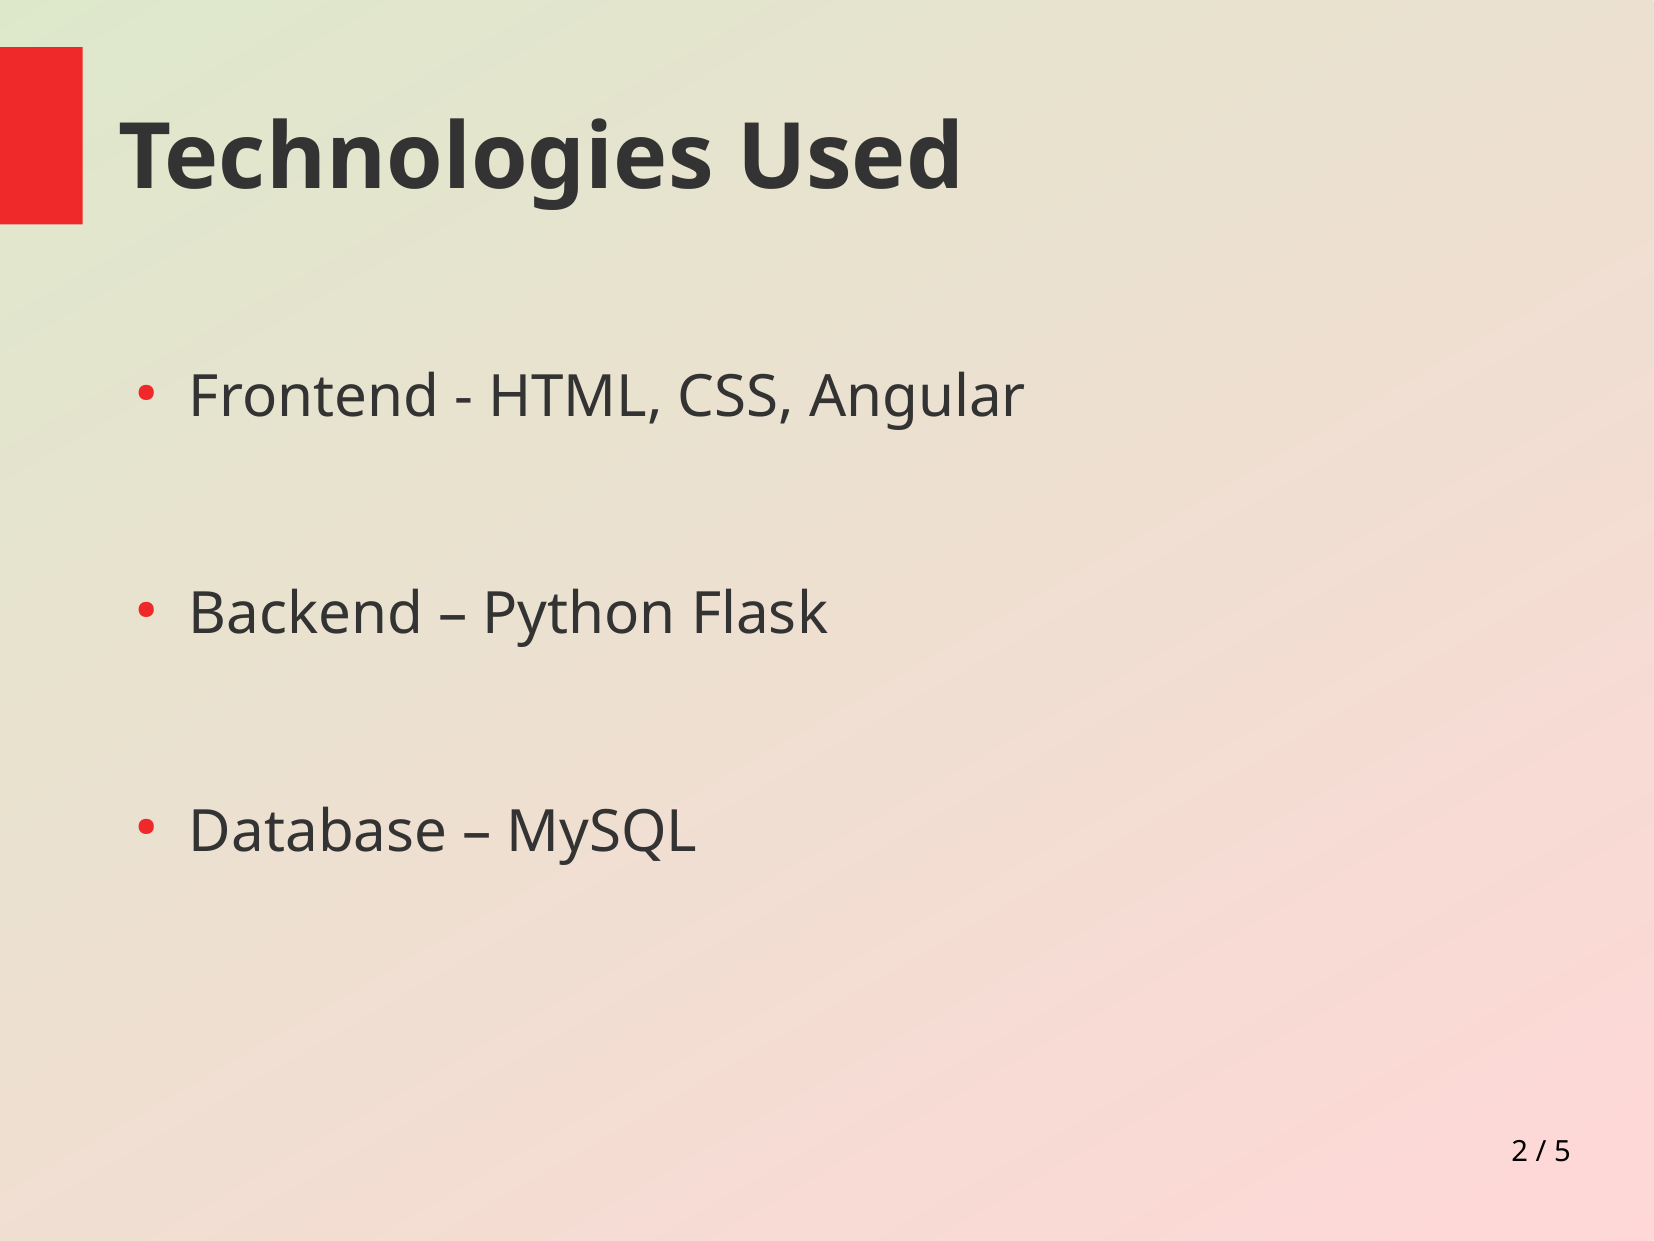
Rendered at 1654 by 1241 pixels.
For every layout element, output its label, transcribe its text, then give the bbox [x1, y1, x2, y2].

list Frontend - HTML, CSS, Angular Backend – Python Flask Database – MySQL [118, 354, 1536, 1074]
title Technologies Used [118, 49, 1571, 257]
